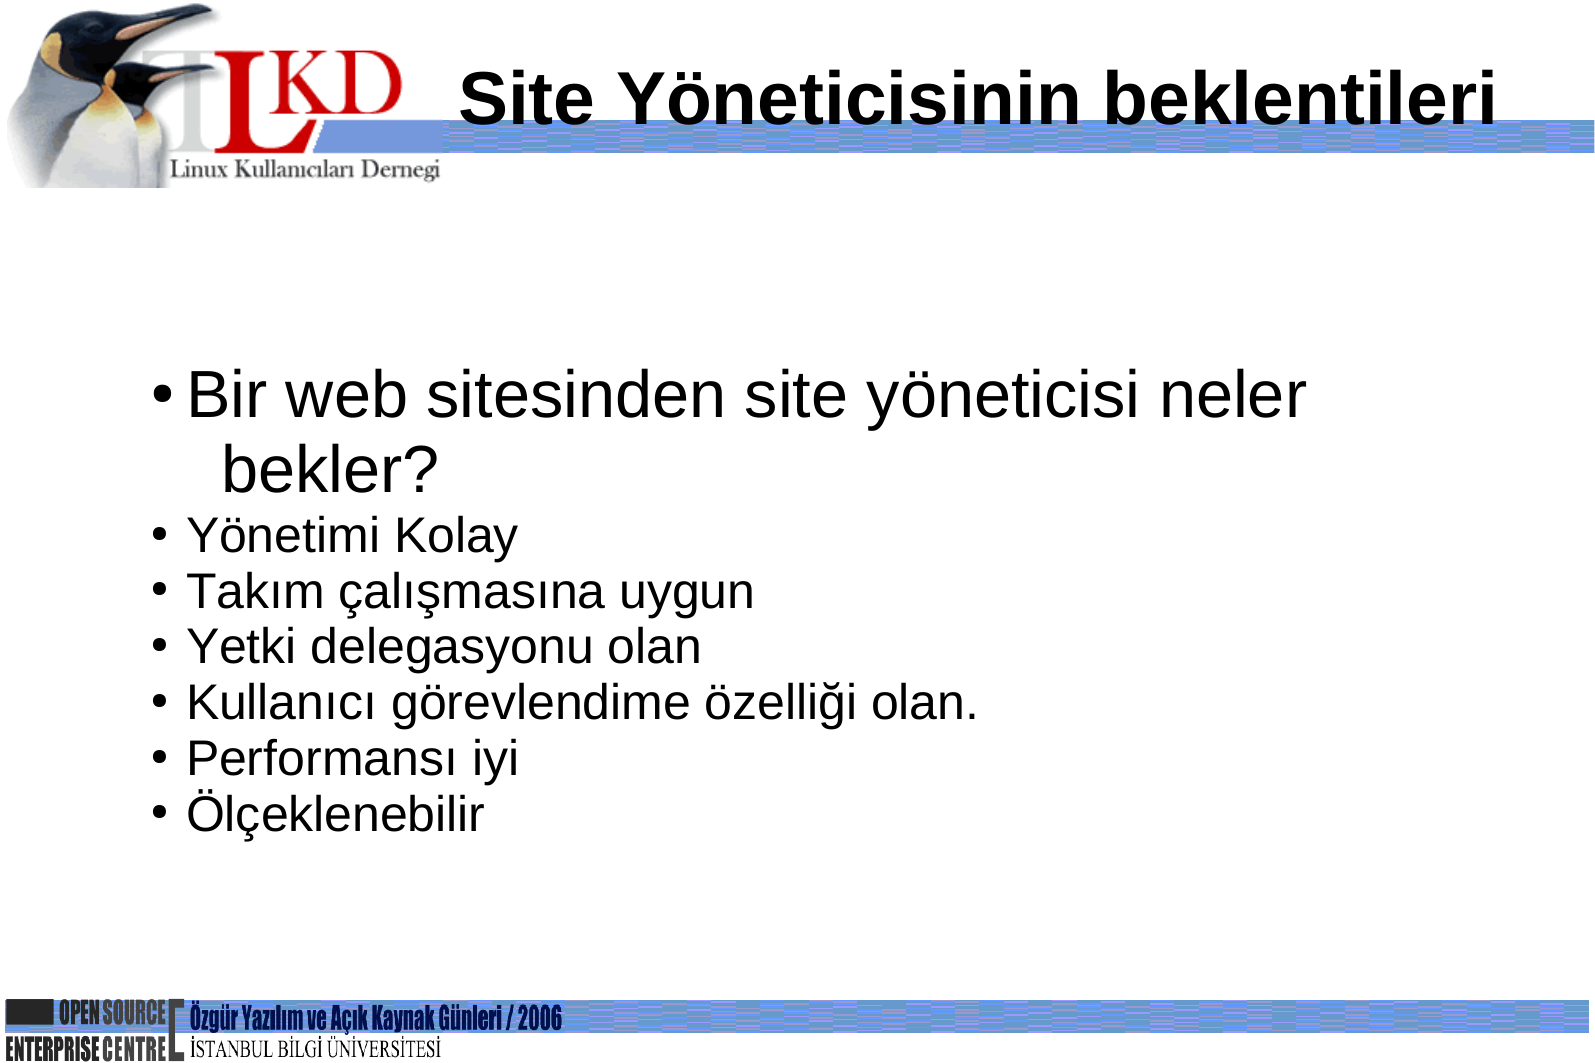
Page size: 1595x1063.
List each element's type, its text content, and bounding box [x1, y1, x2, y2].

title Site Yöneticisinin beklentileri [442, 49, 1515, 148]
picture [0, 879, 1589, 1063]
subtitle Bir web sitesinden site yöneticisi neler bekler? Yönetimi Kolay Takım çalışmasına uygun Yetki delegasyonu olan Kullanıcı görevlendime özelliği olan. Performansı iyi Ölçeklenebilir [79, 256, 1515, 943]
picture [7, 0, 1595, 188]
